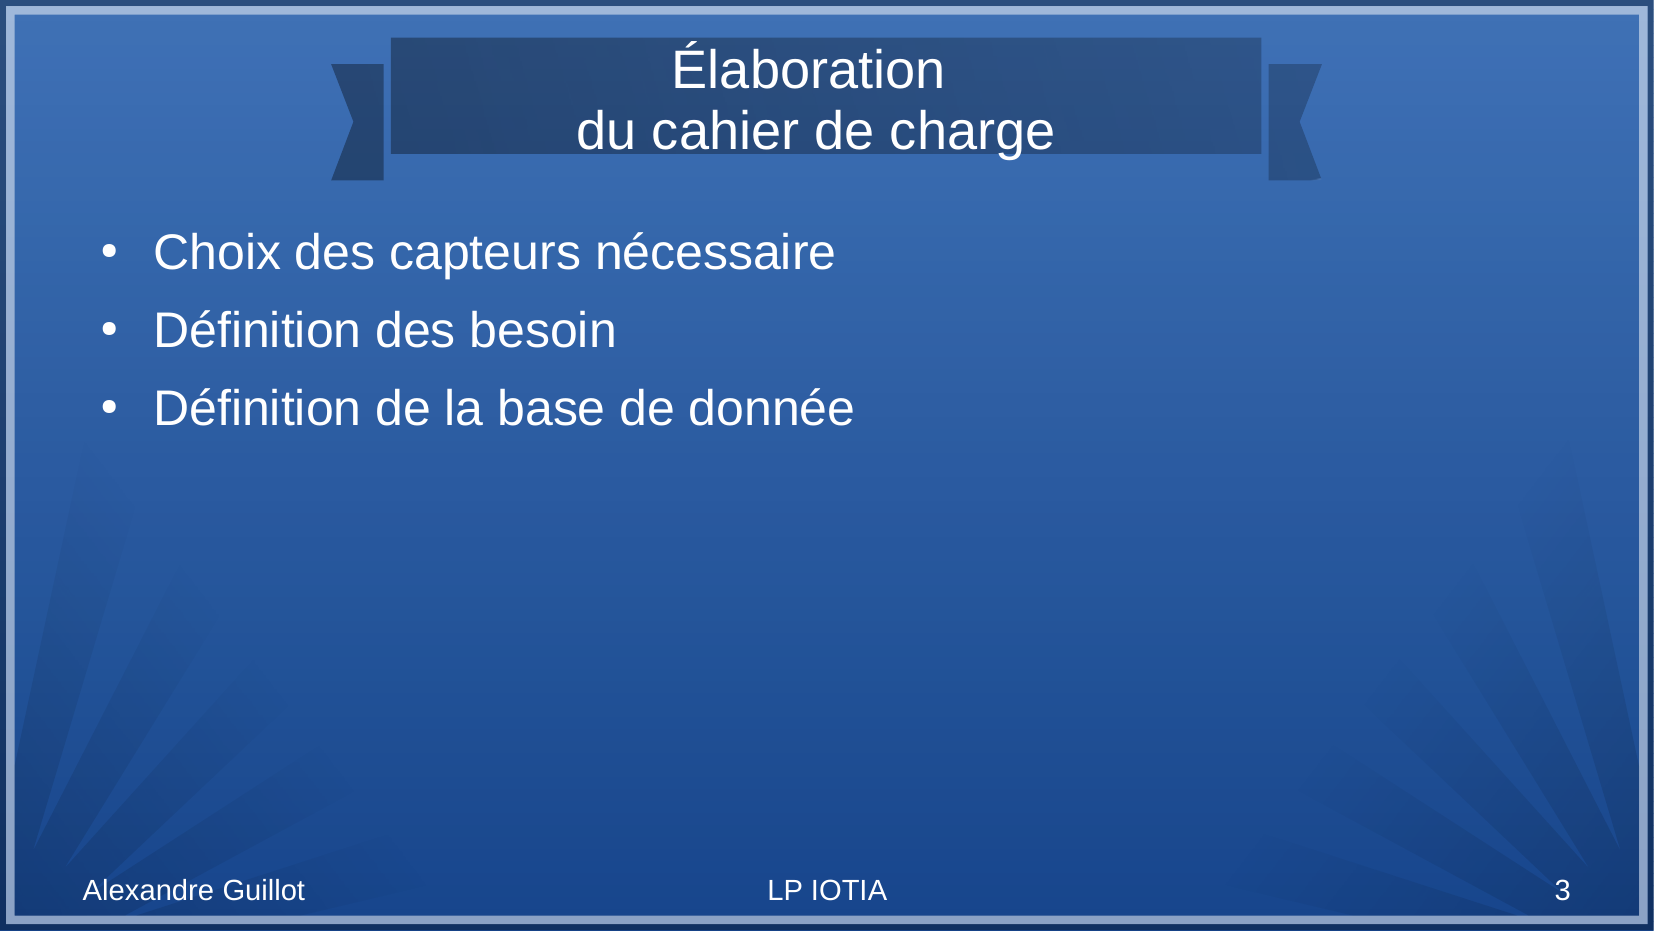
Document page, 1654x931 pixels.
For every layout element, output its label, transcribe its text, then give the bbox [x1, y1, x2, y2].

list Choix des capteurs nécessaire Définition des besoin Définition de la base de donnée [82, 224, 1571, 848]
title Élaboration du cahier de charge [389, 31, 1229, 170]
